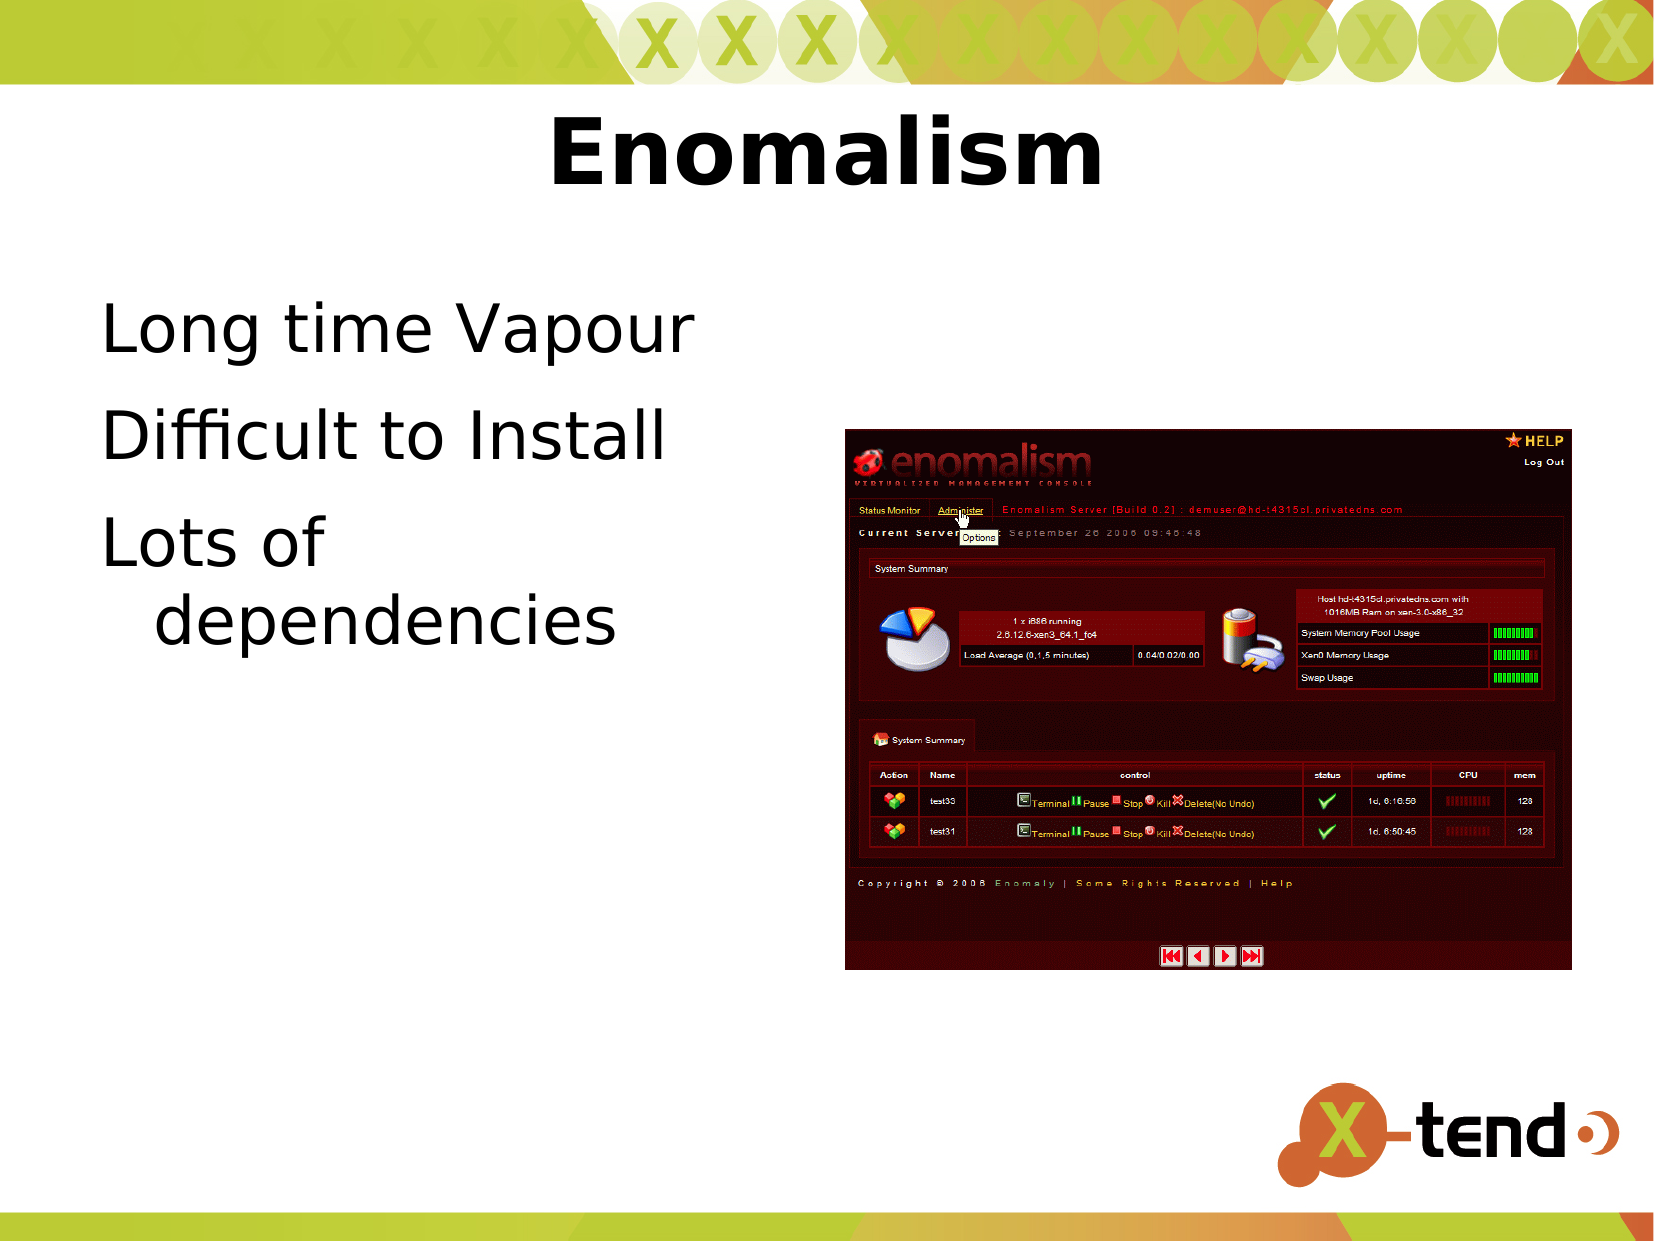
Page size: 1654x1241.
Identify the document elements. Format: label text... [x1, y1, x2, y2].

list Long time Vapour Difficult to Install Lots of dependencies [82, 290, 809, 1109]
picture [0, 0, 1654, 1241]
title Enomalism [82, 49, 1571, 257]
